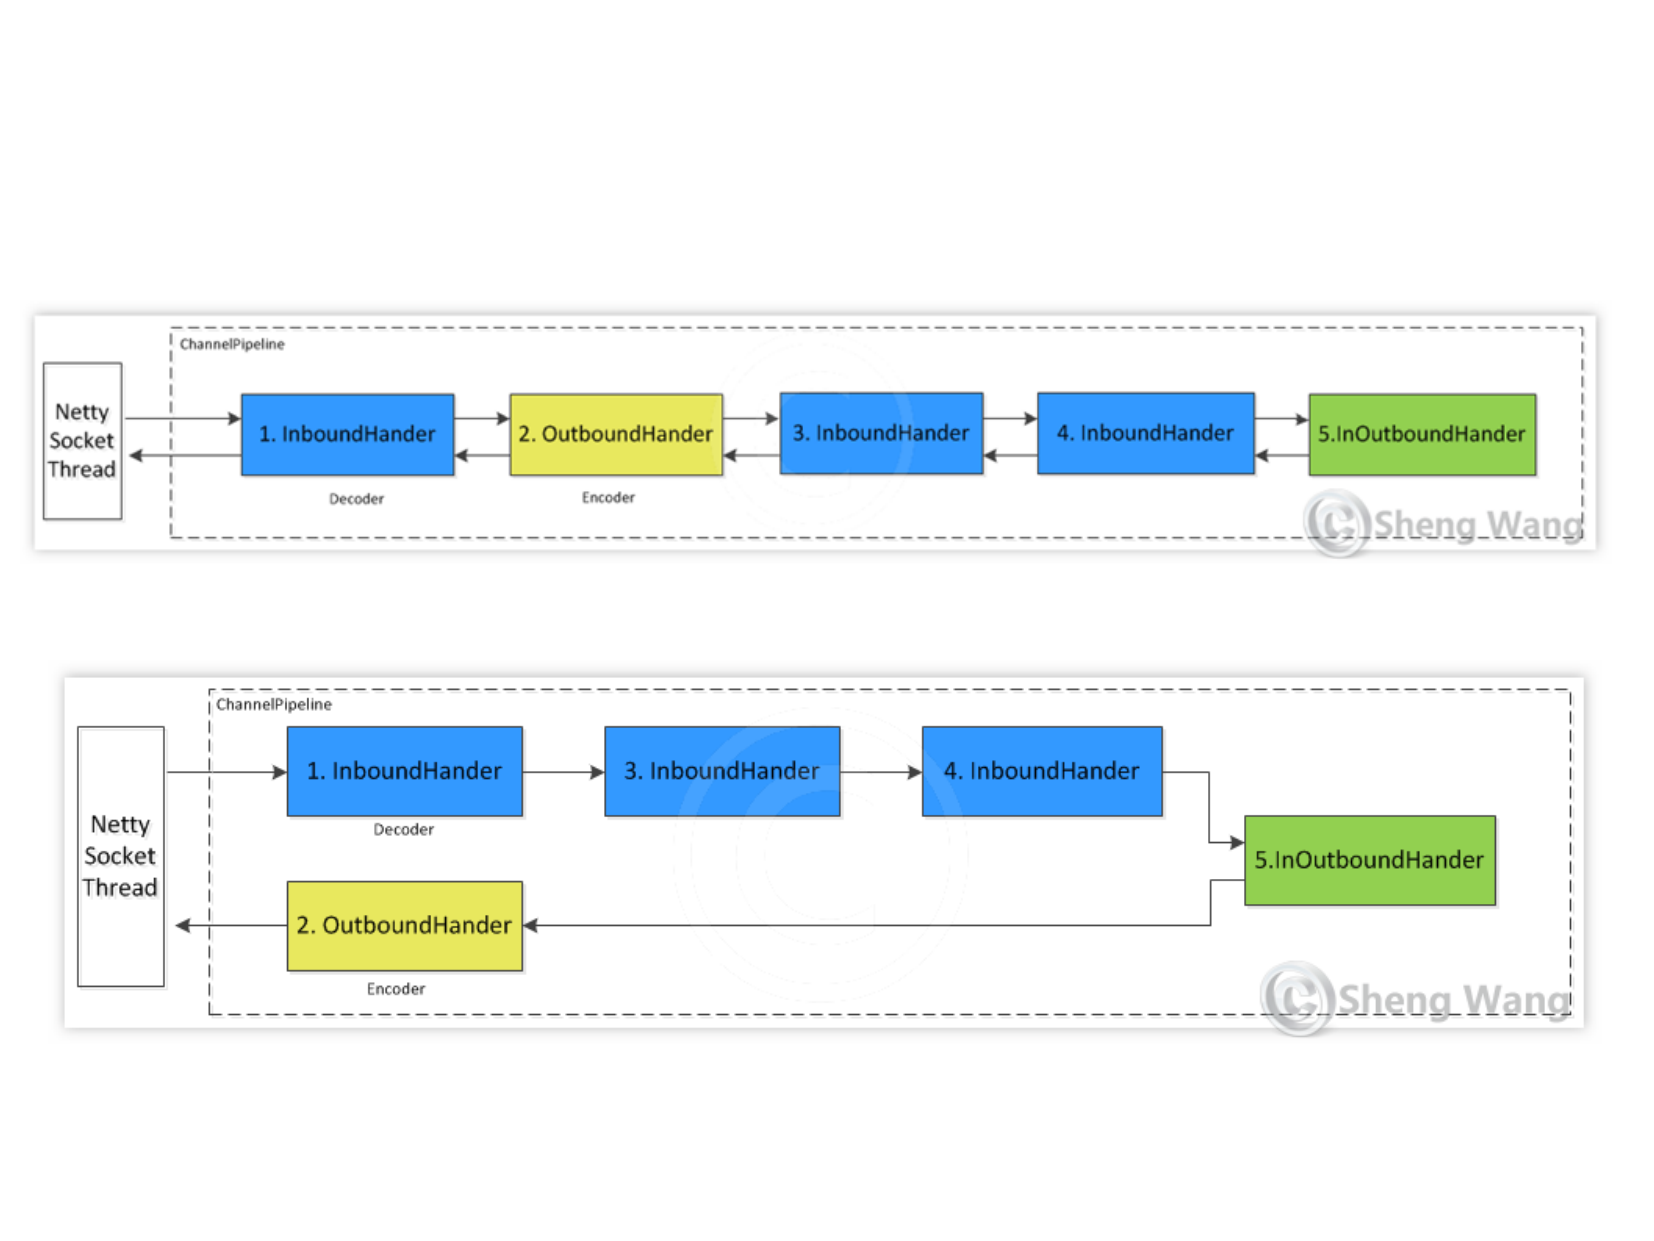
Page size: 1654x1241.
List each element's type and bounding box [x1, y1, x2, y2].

picture [15, 296, 1616, 571]
picture [43, 656, 1606, 1051]
